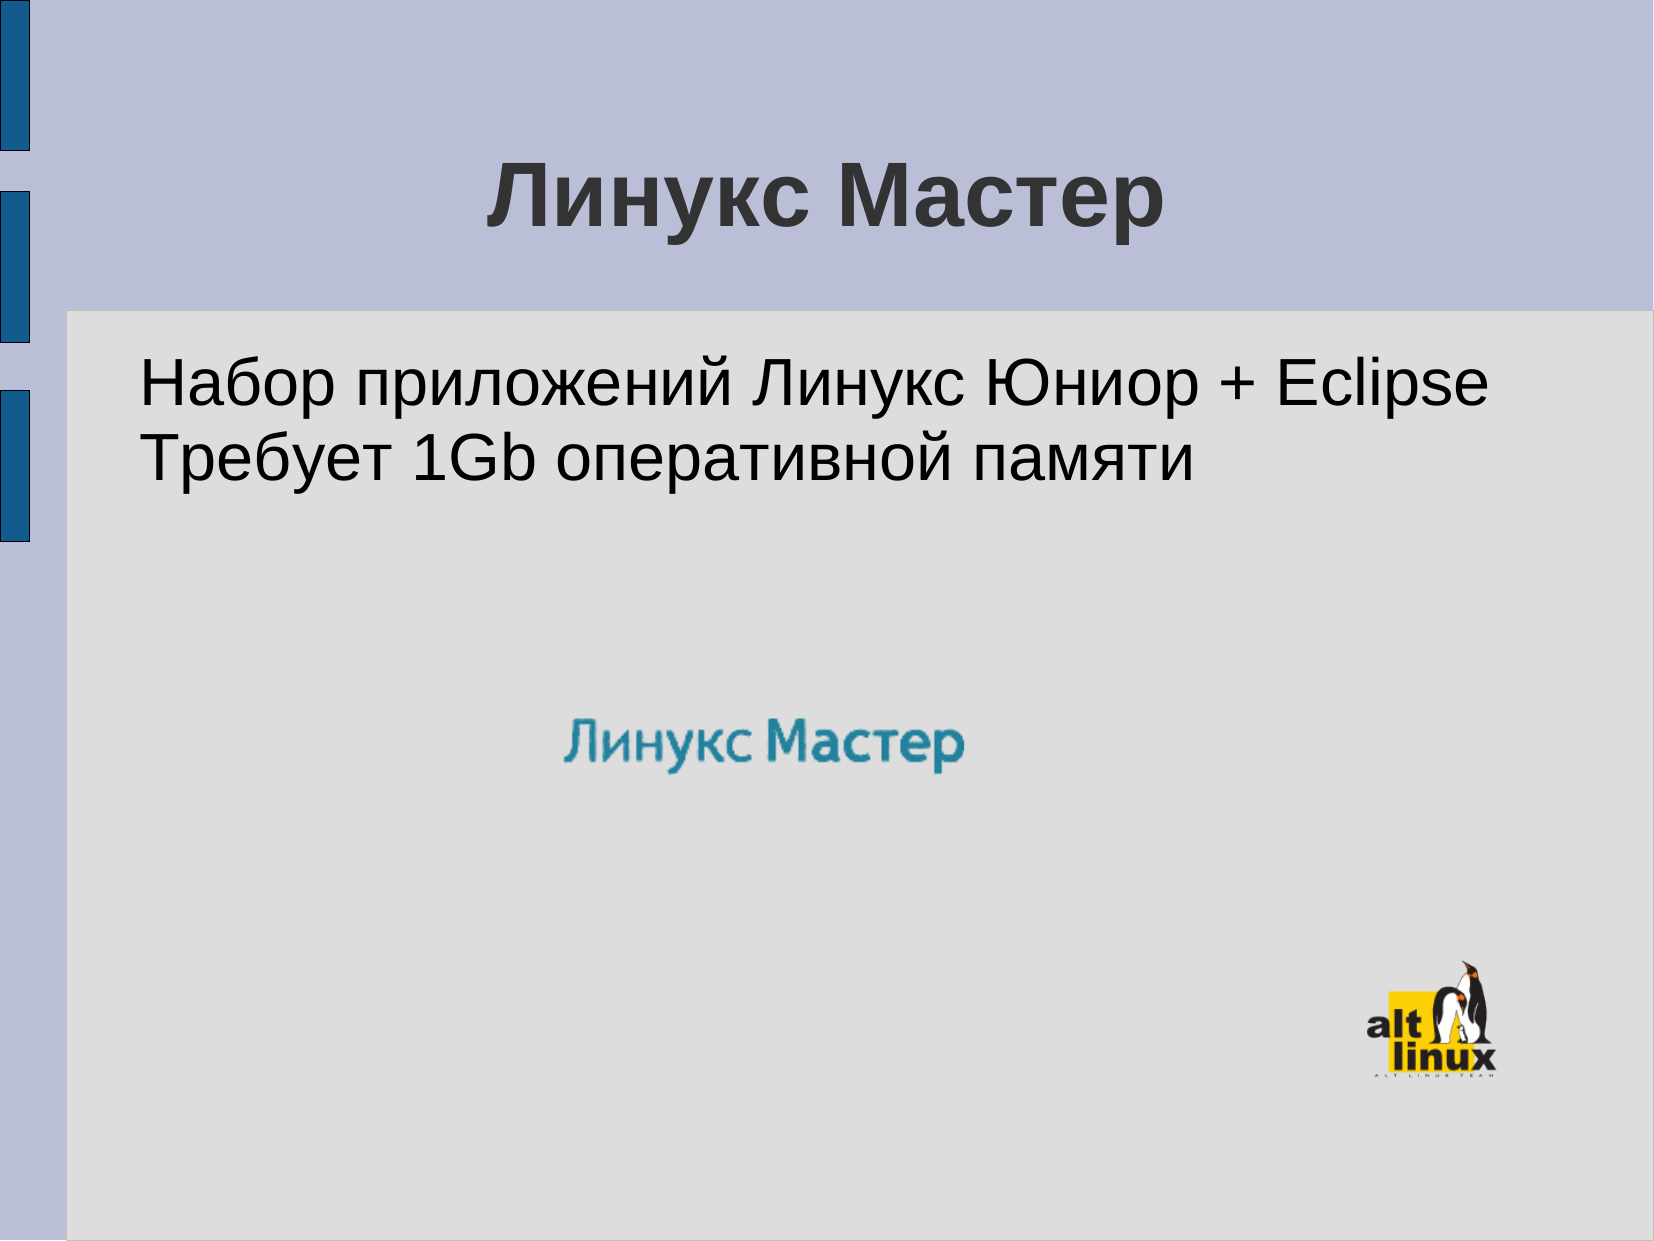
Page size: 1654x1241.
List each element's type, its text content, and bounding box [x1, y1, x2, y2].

picture [501, 649, 1112, 857]
list Набор приложений Линукс Юниор + Eclipse Требует 1Gb оперативной памяти [121, 344, 1534, 1112]
title Линукс Мастер [121, 98, 1534, 291]
